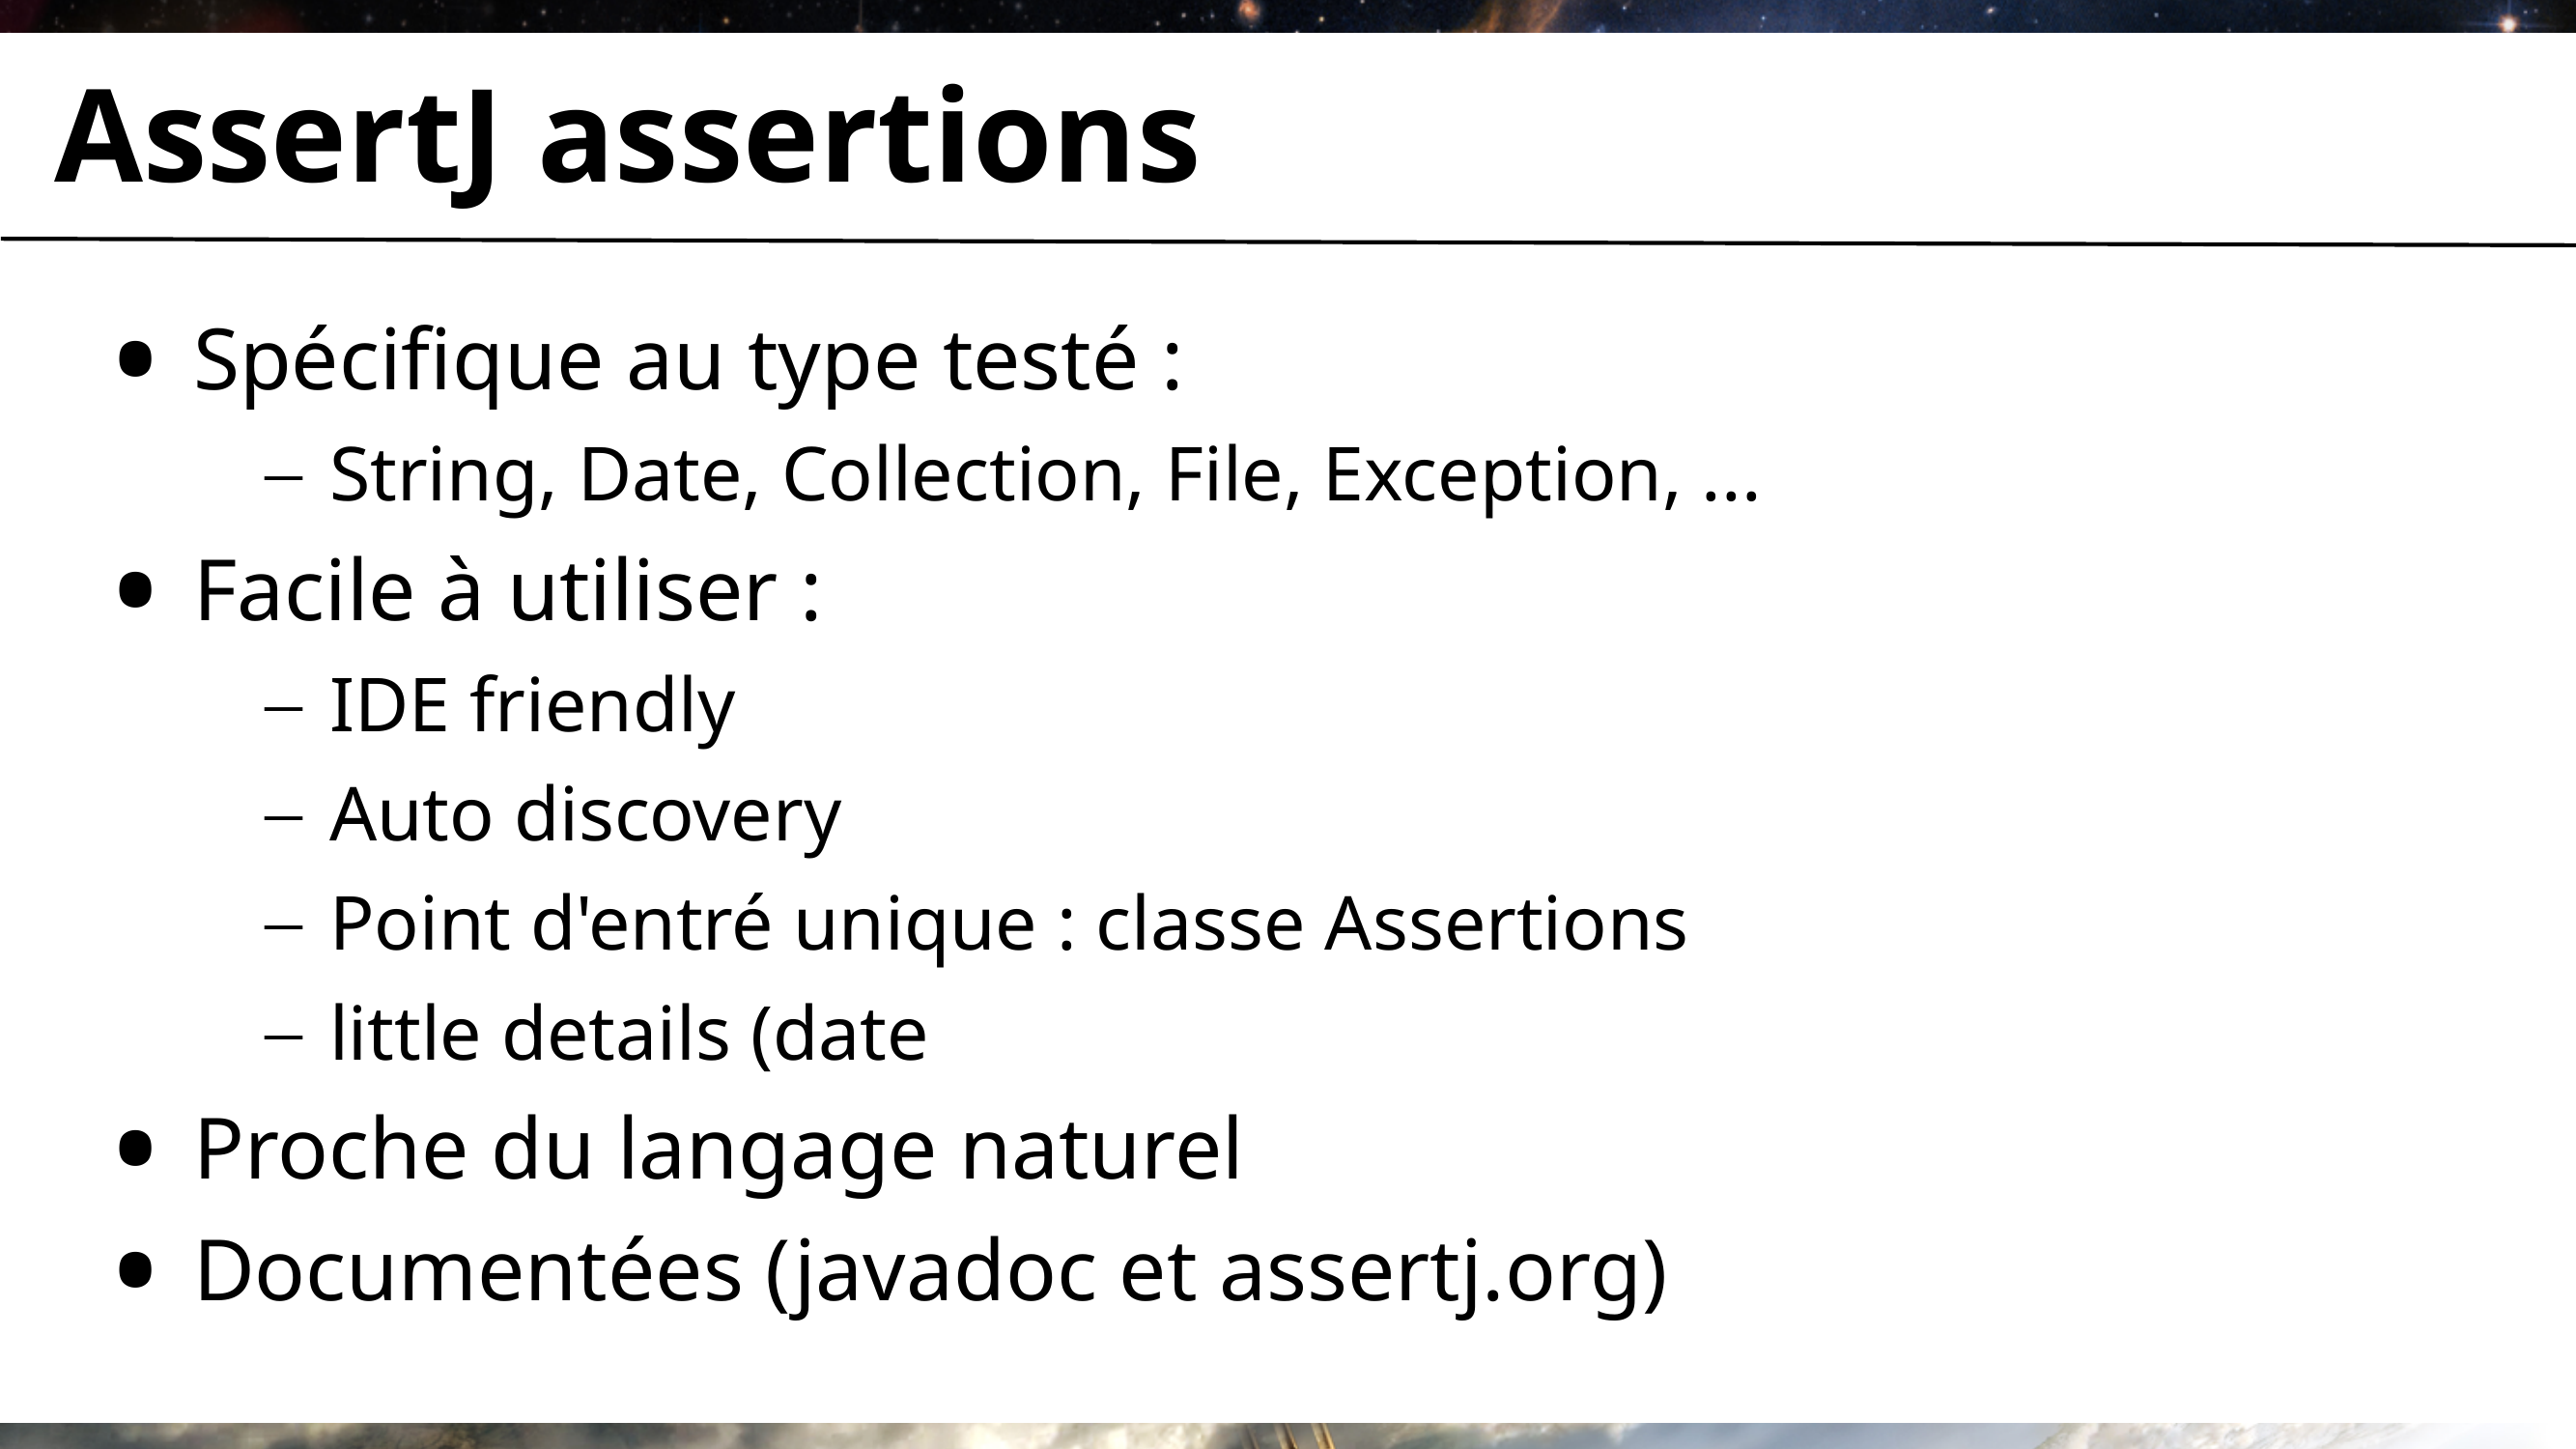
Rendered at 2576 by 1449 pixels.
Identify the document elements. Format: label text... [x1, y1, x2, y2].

title AssertJ assertions [45, 12, 2528, 250]
picture [0, 0, 2576, 33]
picture [0, 1423, 2576, 1449]
list Spécifique au type testé : String, Date, Collection, File, Exception, ... Facile à utiliser : IDE friendly Auto discovery Point d'entré unique : classe Assertions little details (date Proche du langage naturel Documentées (javadoc et assertj.org) [67, 297, 2408, 1358]
